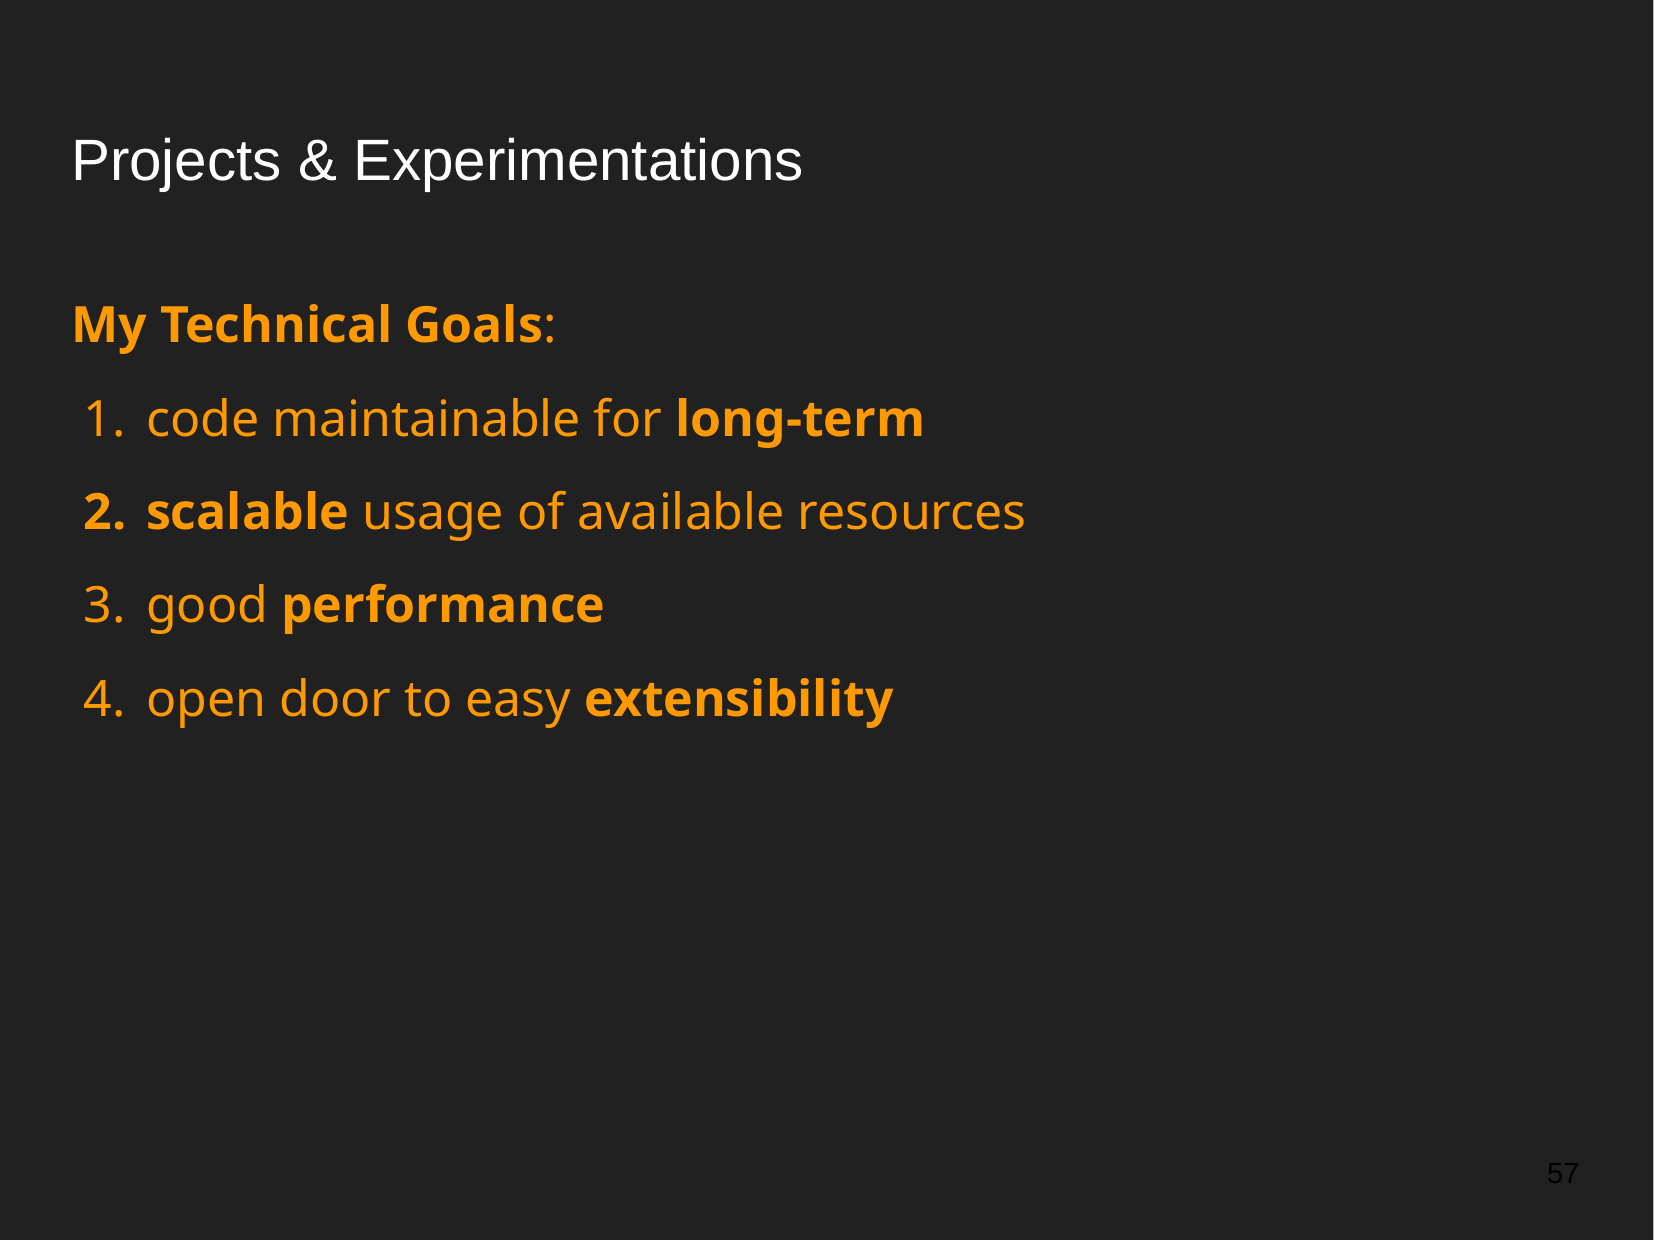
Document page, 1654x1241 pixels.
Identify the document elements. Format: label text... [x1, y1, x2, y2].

list My Technical Goals: code maintainable for long-term scalable usage of available resources good performance open door to easy extensibility [56, 277, 1598, 1102]
title Projects & Experimentations [56, 107, 1598, 246]
slide_number <number> [1532, 1124, 1632, 1220]
